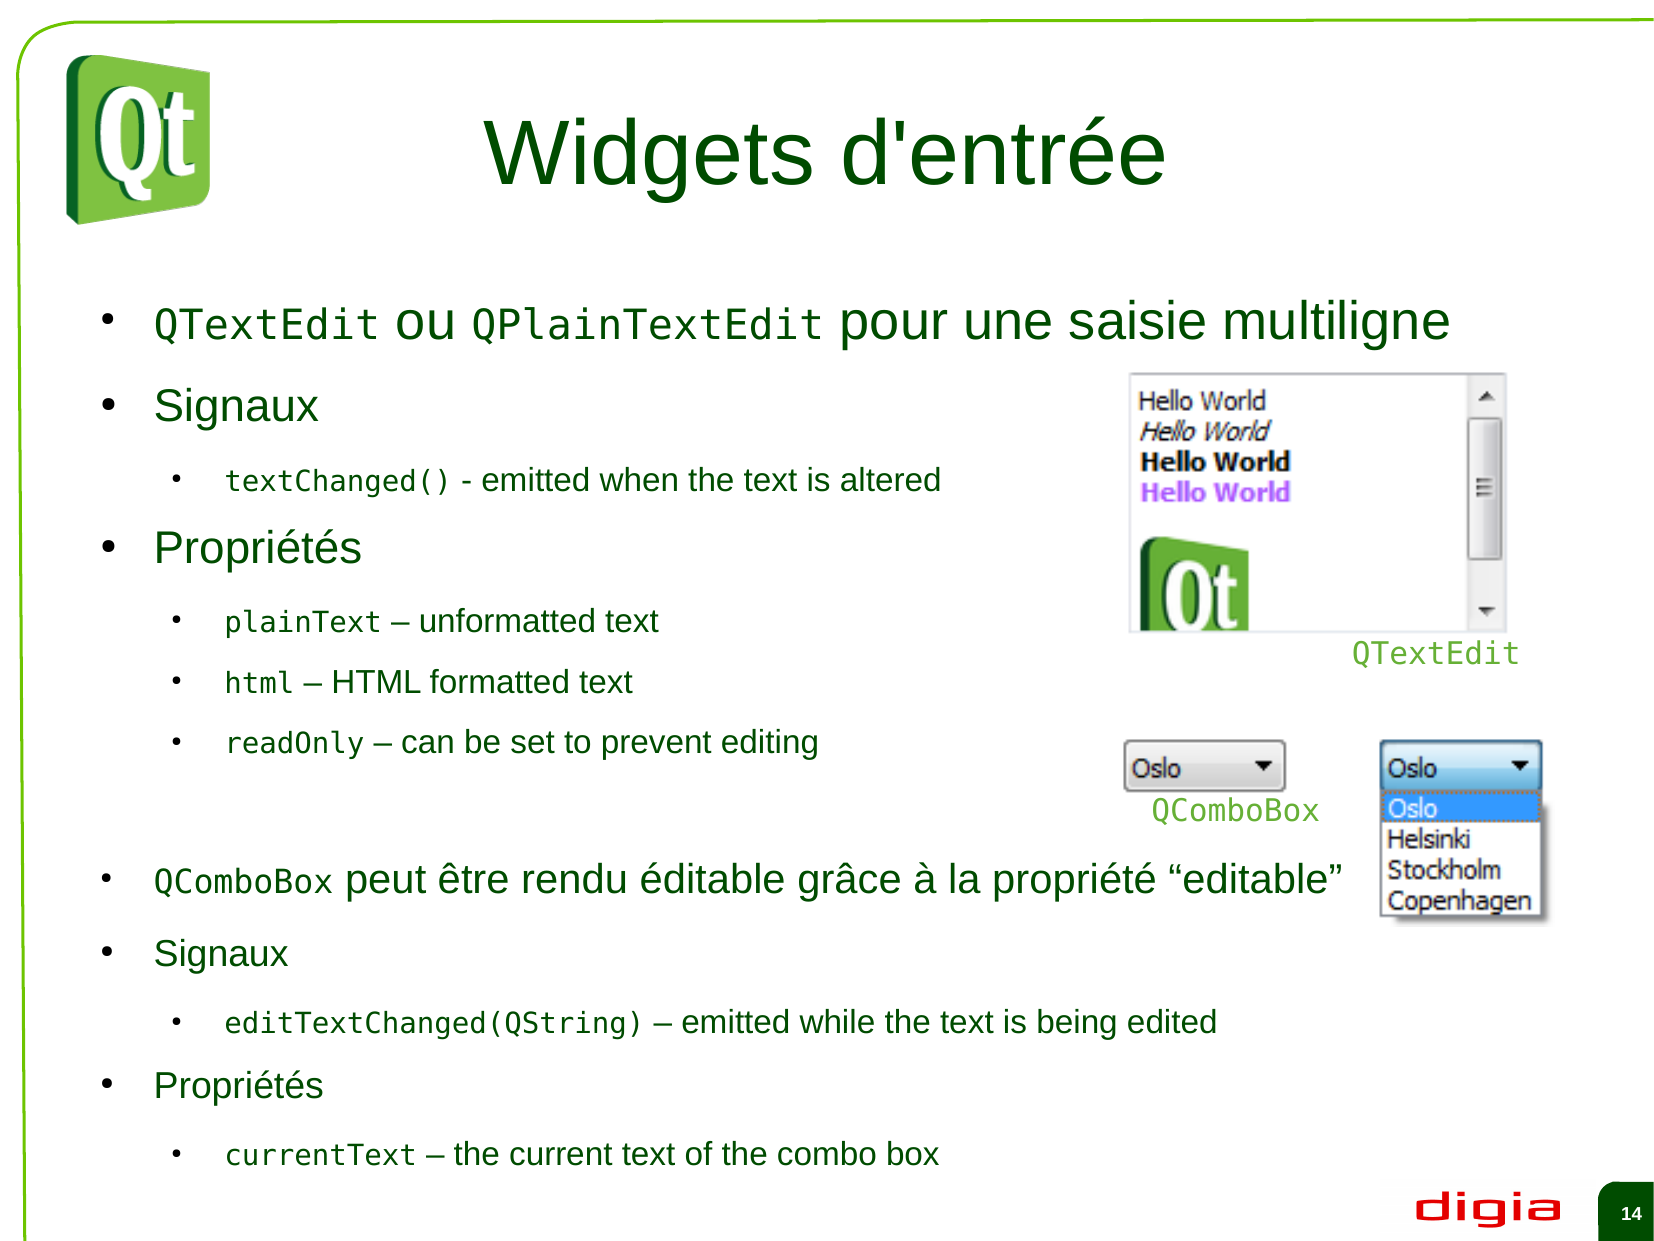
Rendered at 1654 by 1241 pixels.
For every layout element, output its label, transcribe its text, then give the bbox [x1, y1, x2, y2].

picture [66, 55, 210, 225]
title Widgets d'entrée [82, 56, 1571, 250]
picture [1127, 371, 1510, 636]
text_box QTextEdit [1337, 628, 1536, 680]
text_box QComboBox [1136, 784, 1336, 837]
picture [1378, 738, 1555, 927]
list QTextEdit ou QPlainTextEdit pour une saisie multiligne Signaux textChanged() - emitted when the text is altered Propriétés plainText – unformatted text html – HTML formatted text readOnly – can be set to prevent editing QComboBox peut être rendu éditable grâce à la propriété “editable” Signaux editTextChanged(QString) – emitted while the text is being edited Propriétés currentText – the current text of the combo box [82, 290, 1571, 1173]
picture [1122, 738, 1289, 795]
picture [1380, 1179, 1596, 1241]
